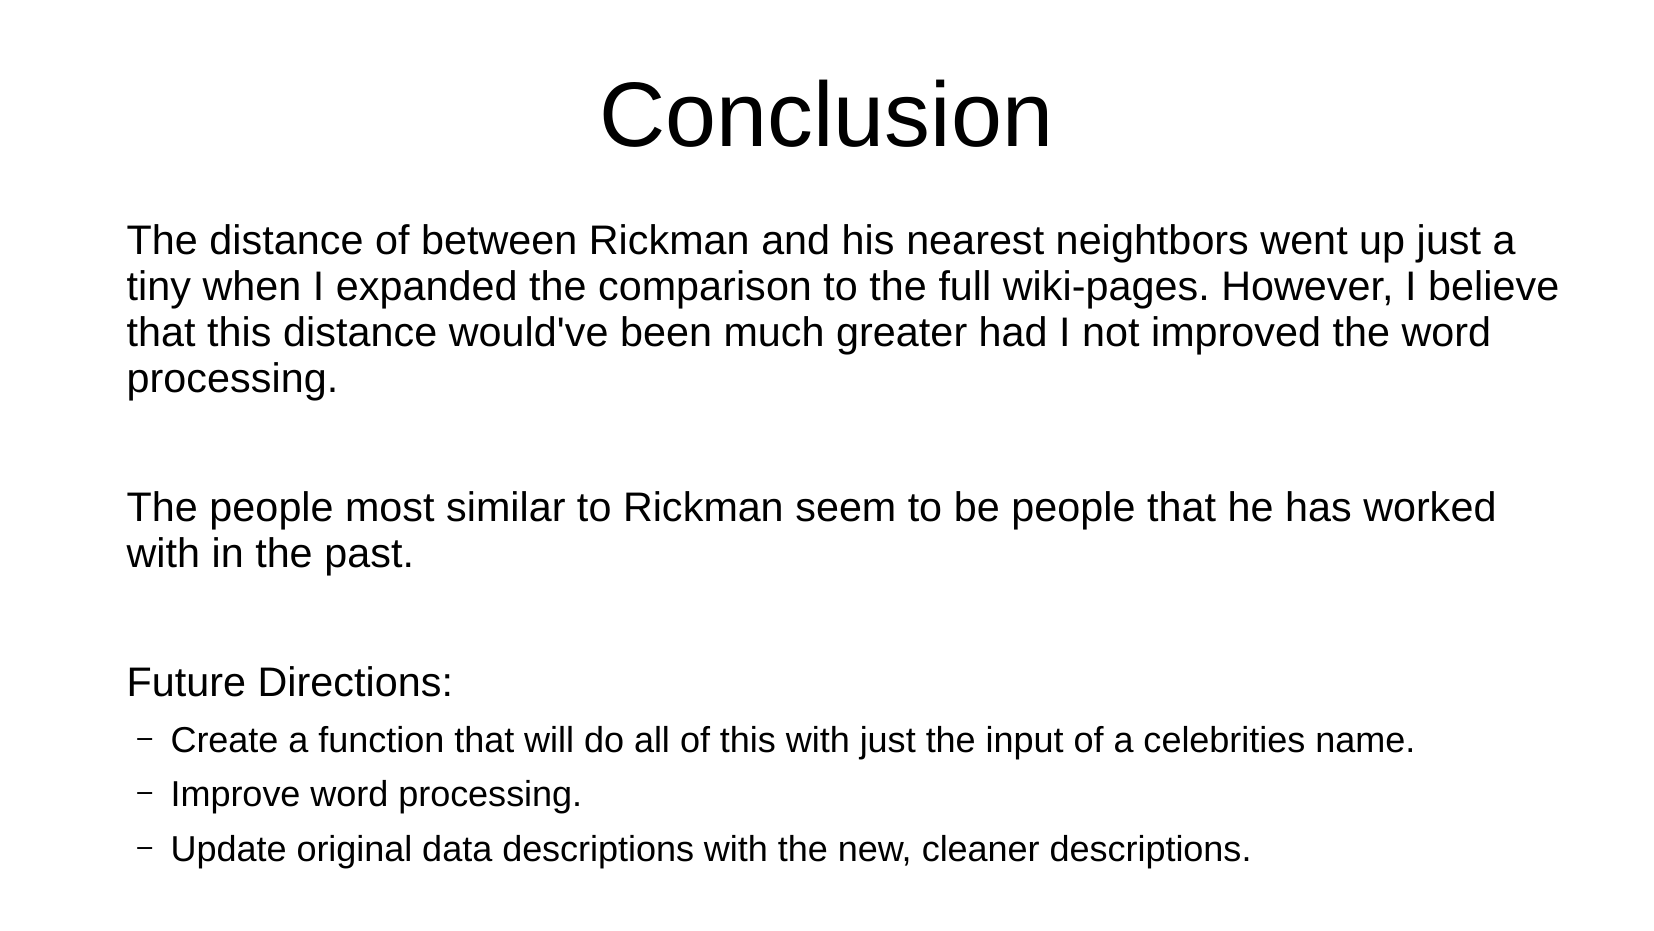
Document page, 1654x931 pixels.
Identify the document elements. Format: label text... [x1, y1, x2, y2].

title Conclusion [82, 37, 1571, 193]
list The distance of between Rickman and his nearest neightbors went up just a tiny when I expanded the comparison to the full wiki-pages. However, I believe that this distance would've been much greater had I not improved the word processing. The people most similar to Rickman seem to be people that he has worked with in the past. Future Directions: Create a function that will do all of this with just the input of a celebrities name. Improve word processing. Update original data descriptions with the new, cleaner descriptions. [82, 217, 1571, 871]
